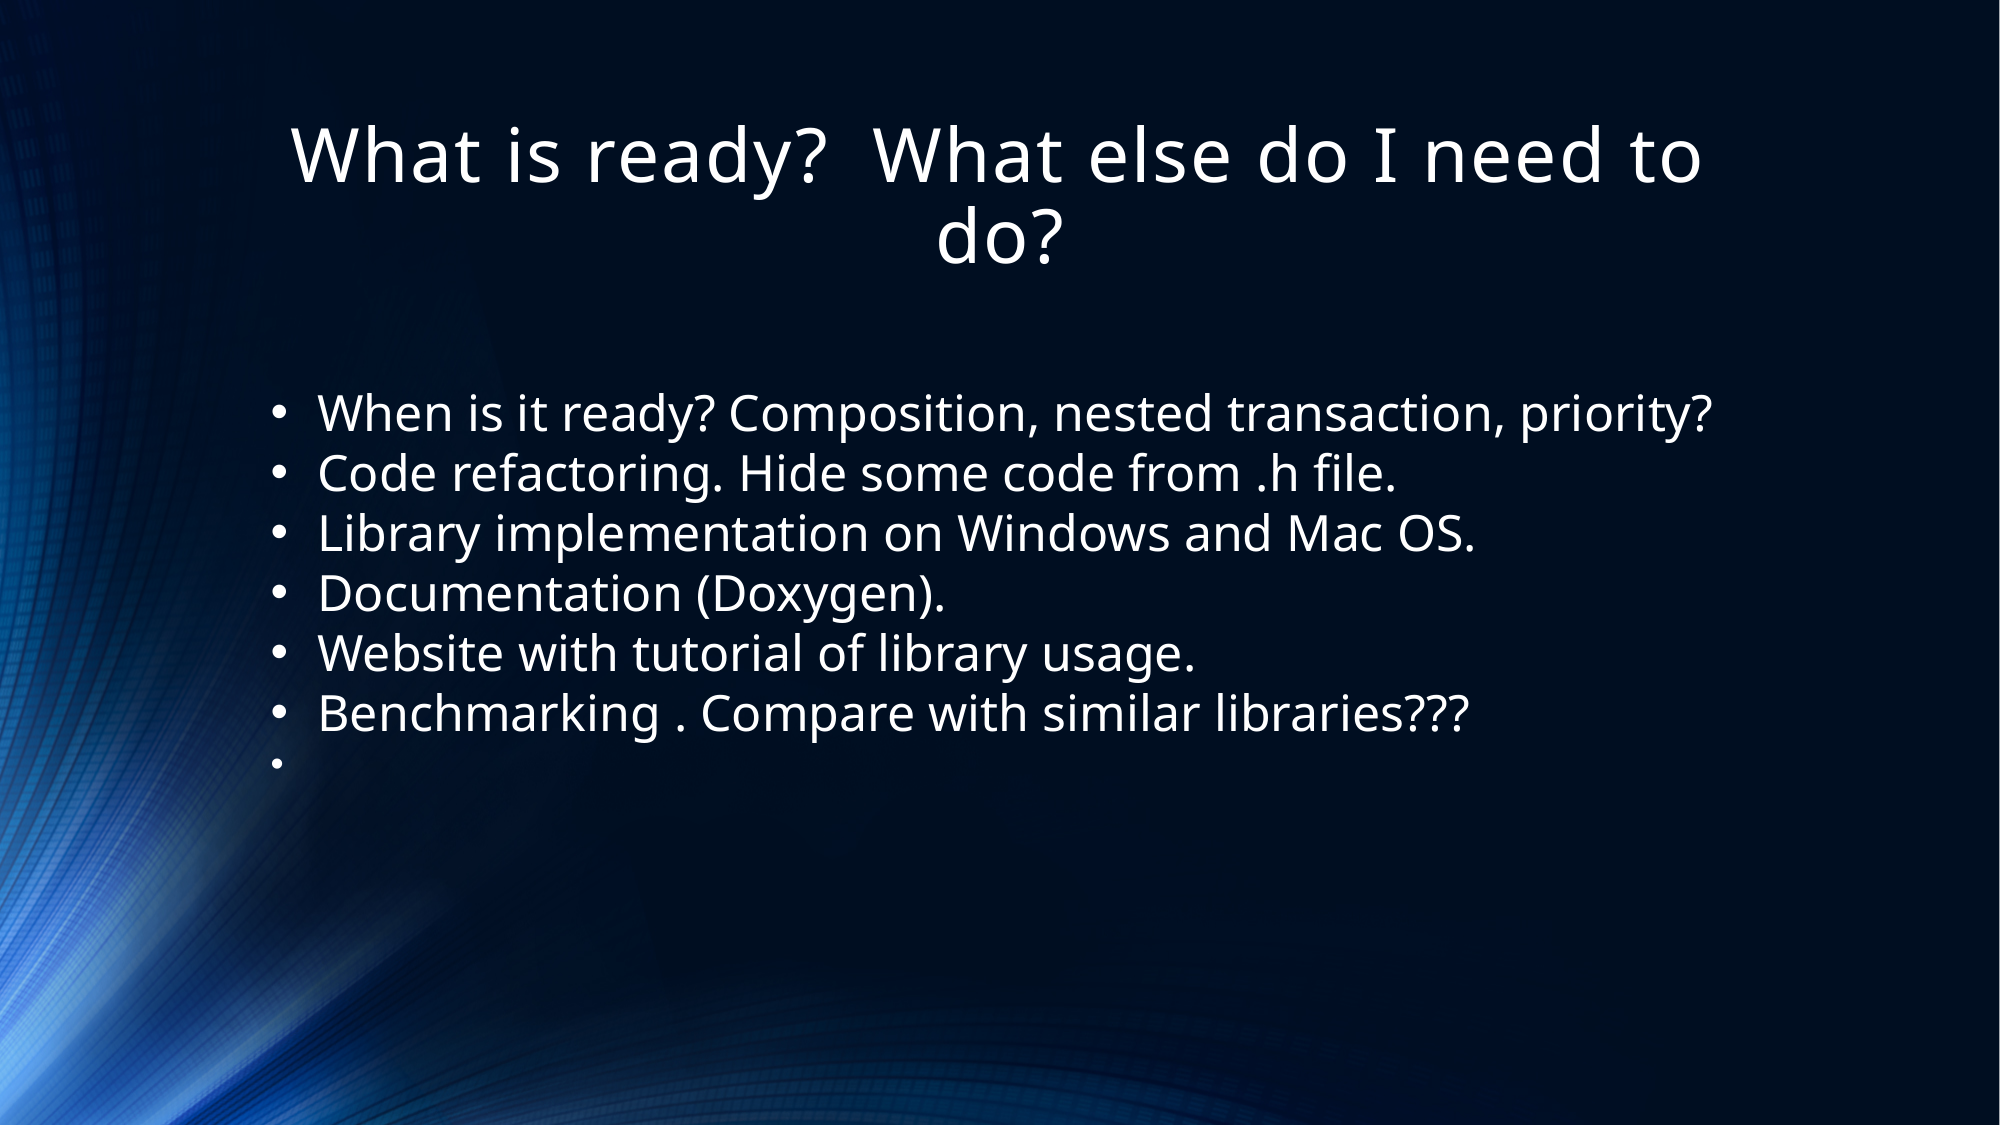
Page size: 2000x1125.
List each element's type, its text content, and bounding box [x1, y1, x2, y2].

title What is ready? What else do I need to do? [249, 62, 1750, 288]
text_box When is it ready? Composition, nested transaction, priority? Code refactoring. Hide some code from .h file. Library implementation on Windows and Mac OS. Documentation (Doxygen). Website with tutorial of library usage. Benchmarking . Compare with similar libraries??? [255, 373, 1780, 798]
